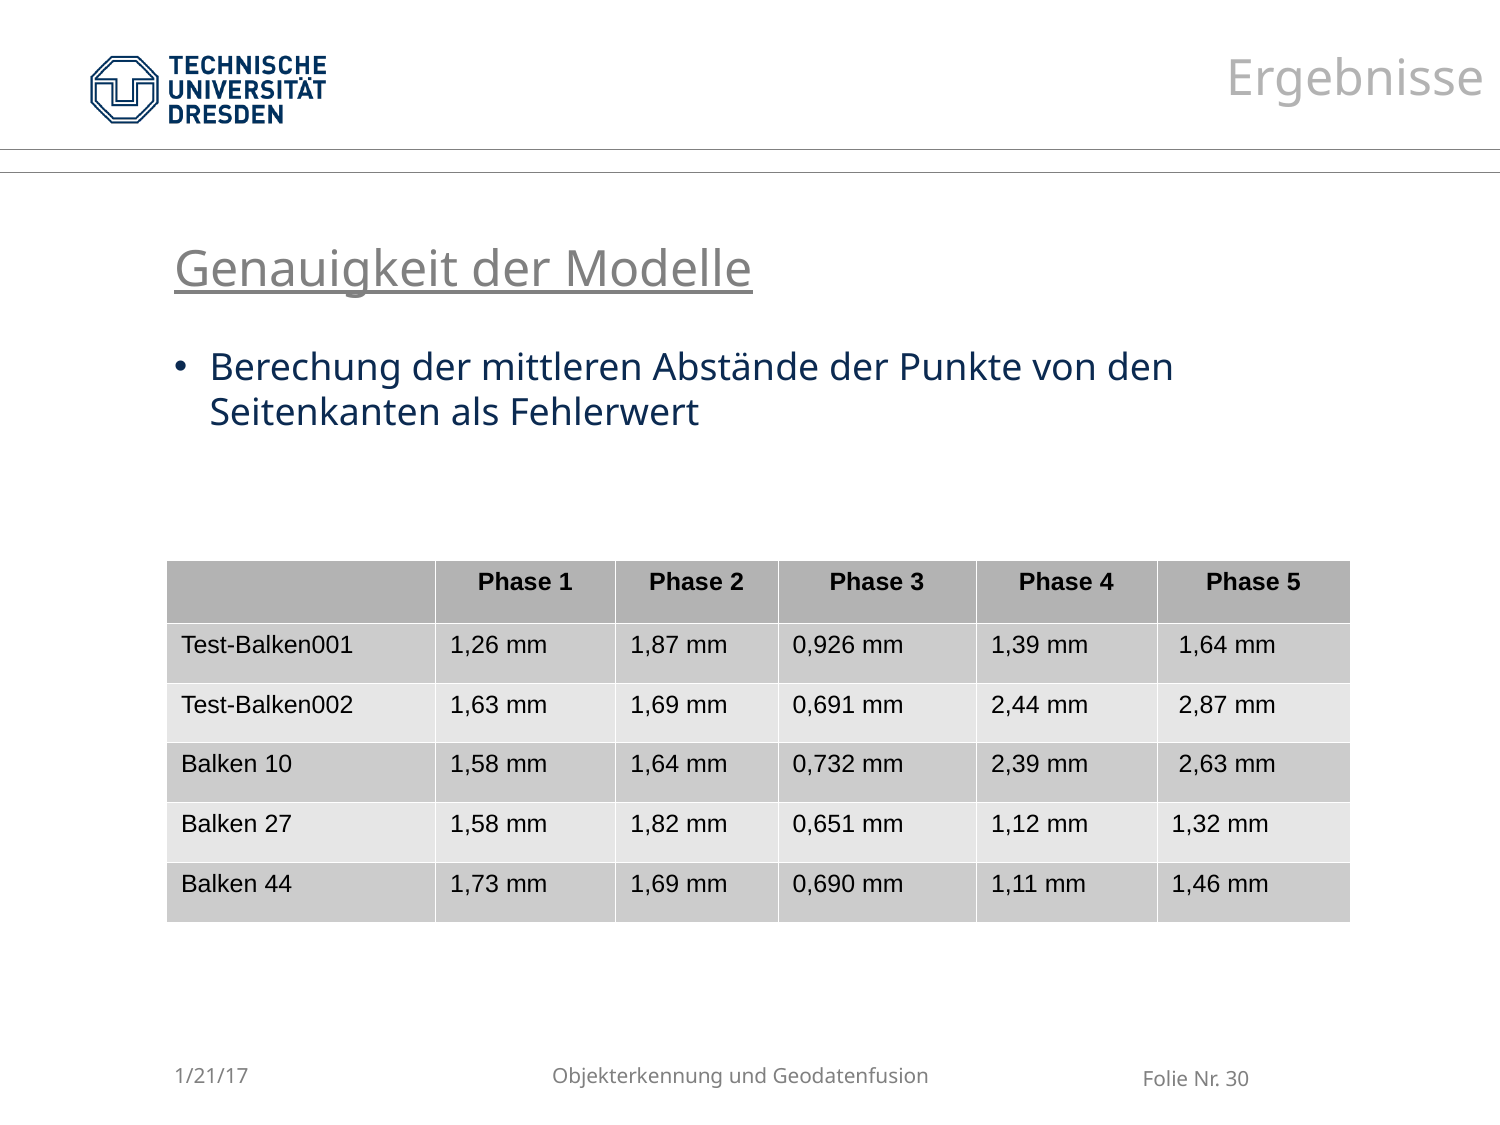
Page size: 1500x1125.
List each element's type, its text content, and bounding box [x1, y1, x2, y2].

table_cell 2,39 mm [977, 743, 1157, 802]
table_cell Test-Balken001 [167, 624, 435, 683]
table_cell 1,26 mm [436, 624, 615, 683]
table_header Phase 5 [1158, 561, 1350, 623]
table_cell 1,73 mm [436, 863, 615, 922]
table_cell 1,12 mm [977, 803, 1157, 862]
table_cell 1,46 mm [1158, 863, 1350, 922]
table_header Phase 4 [977, 561, 1157, 623]
table_cell 0,732 mm [779, 743, 976, 802]
table_cell 1,63 mm [436, 684, 615, 742]
table_cell 0,926 mm [779, 624, 976, 683]
table_header Phase 1 [436, 561, 615, 623]
table_cell 1,58 mm [436, 803, 615, 862]
table_header Phase 2 [616, 561, 778, 623]
table_cell 2,63 mm [1158, 743, 1350, 802]
table_cell 1,87 mm [616, 624, 778, 683]
table_cell 1,32 mm [1158, 803, 1350, 862]
table_cell 0,651 mm [779, 803, 976, 862]
table_cell 2,44 mm [977, 684, 1157, 742]
table_cell Test-Balken002 [167, 684, 435, 742]
table_cell 1,69 mm [616, 863, 778, 922]
table_cell Balken 27 [167, 803, 435, 862]
table_cell 1,64 mm [616, 743, 778, 802]
table_cell Balken 44 [167, 863, 435, 922]
text_box Genauigkeit der Modelle [159, 172, 1500, 360]
text_box Ergebnisse [702, 37, 1500, 113]
table_cell Balken 10 [167, 743, 435, 802]
text_box Berechung der mittleren Abstände der Punkte von den Seitenkanten als Fehlerwert [159, 290, 1384, 450]
table_cell 1,69 mm [616, 684, 778, 742]
table_cell 1,64 mm [1158, 624, 1350, 683]
table_cell 0,691 mm [779, 684, 976, 742]
table_cell 1,58 mm [436, 743, 615, 802]
table_cell 1,39 mm [977, 624, 1157, 683]
table_header Phase 3 [779, 561, 976, 623]
table_header [167, 561, 435, 623]
table_cell 2,87 mm [1158, 684, 1350, 742]
picture [90, 54, 326, 124]
table_cell 0,690 mm [779, 863, 976, 922]
text_box 1/21/17 [159, 1045, 509, 1106]
table_cell 1,11 mm [977, 863, 1157, 922]
table_cell 1,82 mm [616, 803, 778, 862]
